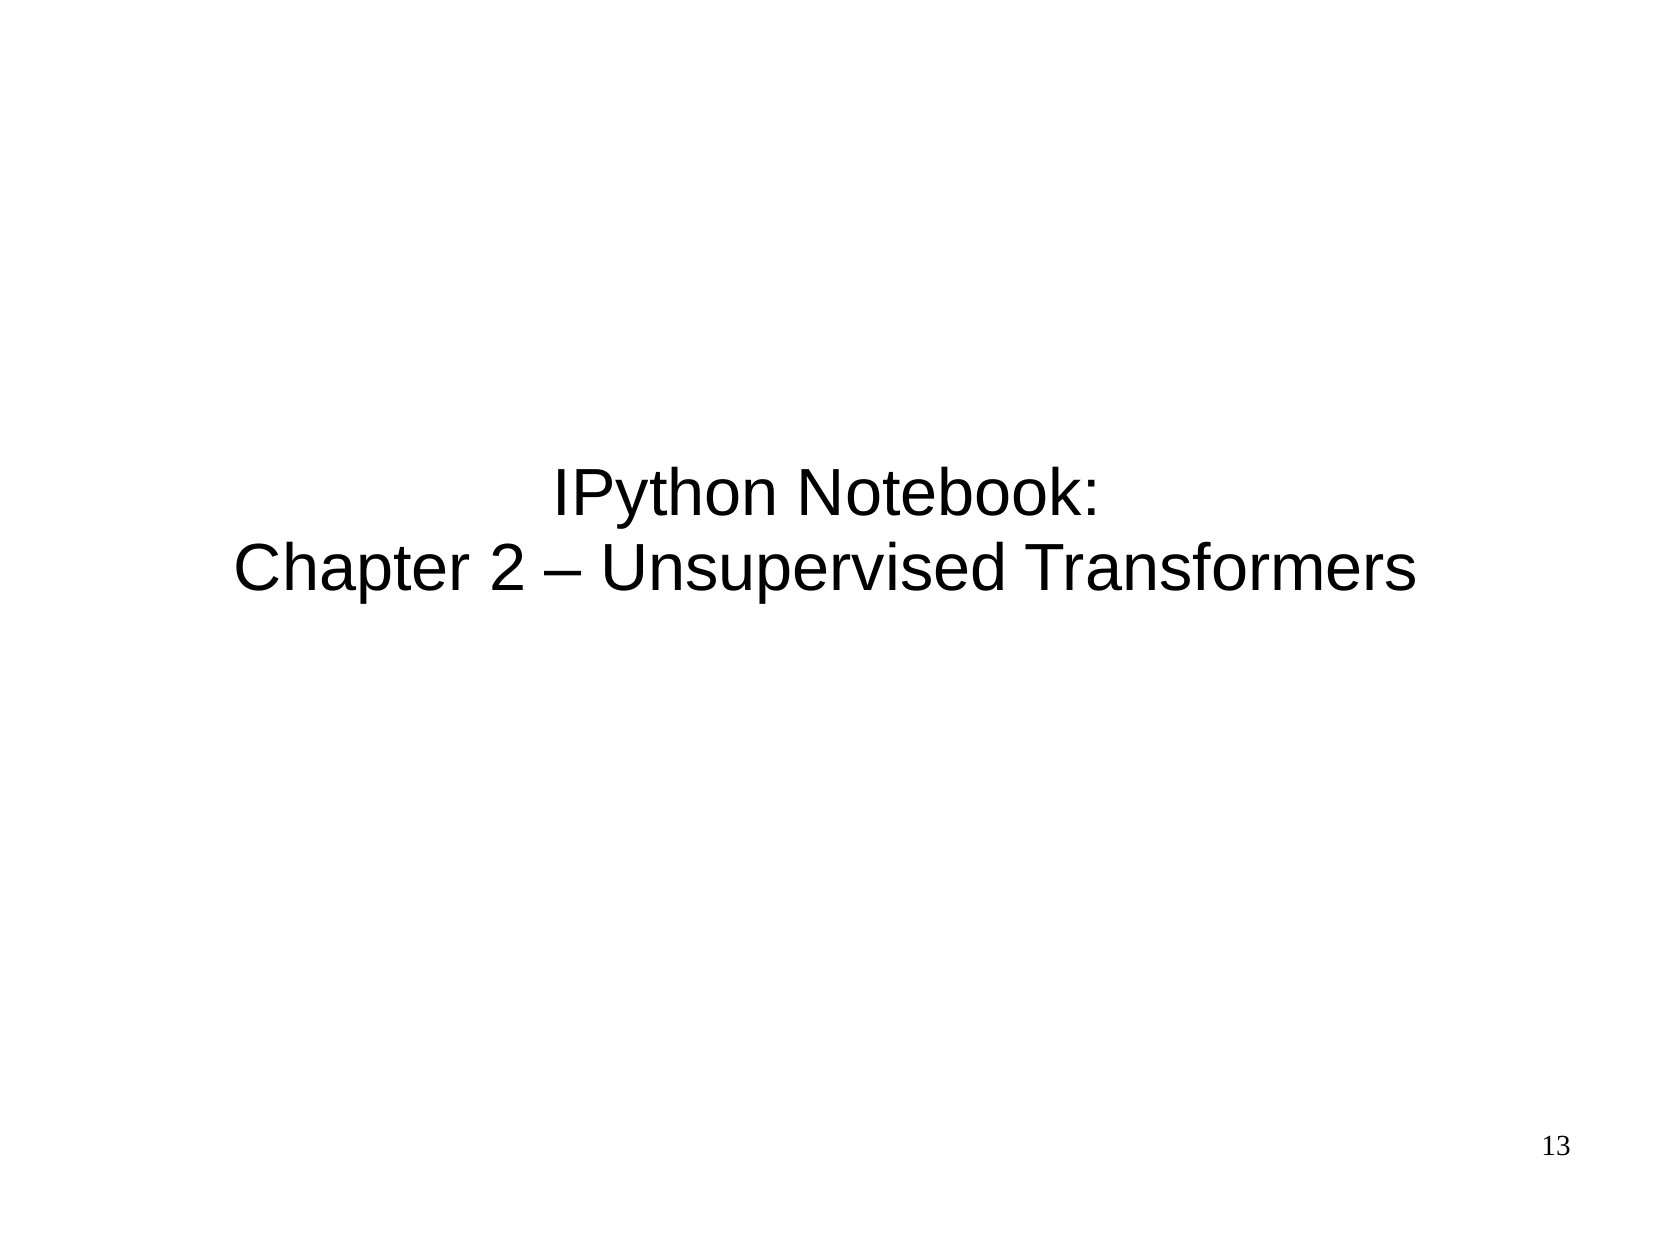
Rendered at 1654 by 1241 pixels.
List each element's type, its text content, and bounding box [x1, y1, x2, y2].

subtitle IPython Notebook: Chapter 2 – Unsupervised Transformers [82, 49, 1571, 1010]
